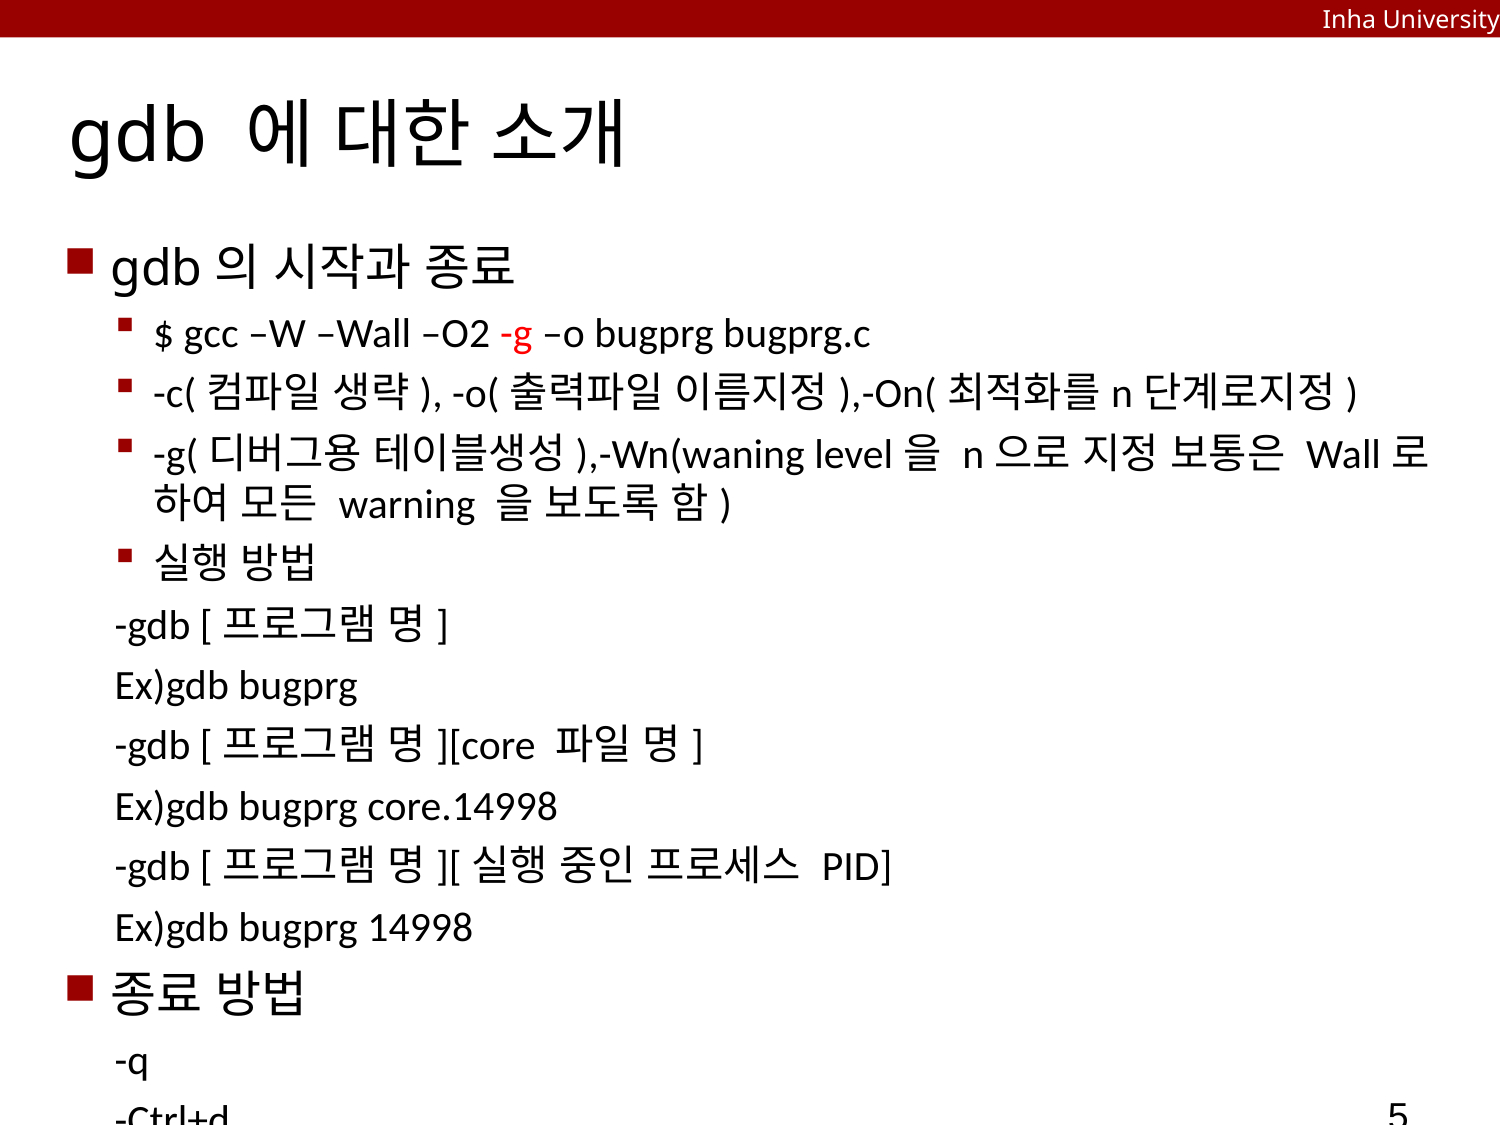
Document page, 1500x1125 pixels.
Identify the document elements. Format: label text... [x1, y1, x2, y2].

list gdb의 시작과 종료 $ gcc –W –Wall –O2 -g –o bugprg bugprg.c -c(컴파일 생략), -o(출력파일 이름지정),-On(최적화를n단계로지정) -g(디버그용 테이블생성),-Wn(waning level을 n으로 지정 보통은 Wall로 하여 모든 warning 을 보도록 함) 실행 방법 -gdb [프로그램 명] Ex)gdb bugprg -gdb [프로그램 명][core 파일 명] Ex)gdb bugprg core.14998 -gdb [프로그램 명][실행 중인 프로세스 PID] Ex)gdb bugprg 14998 종료 방법 -q -Ctrl+d [62, 229, 1438, 1050]
text_box [0, 0, 1500, 38]
title gdb 에 대한 소개 [62, 41, 1438, 221]
text_box Inha University [1322, 3, 1500, 33]
